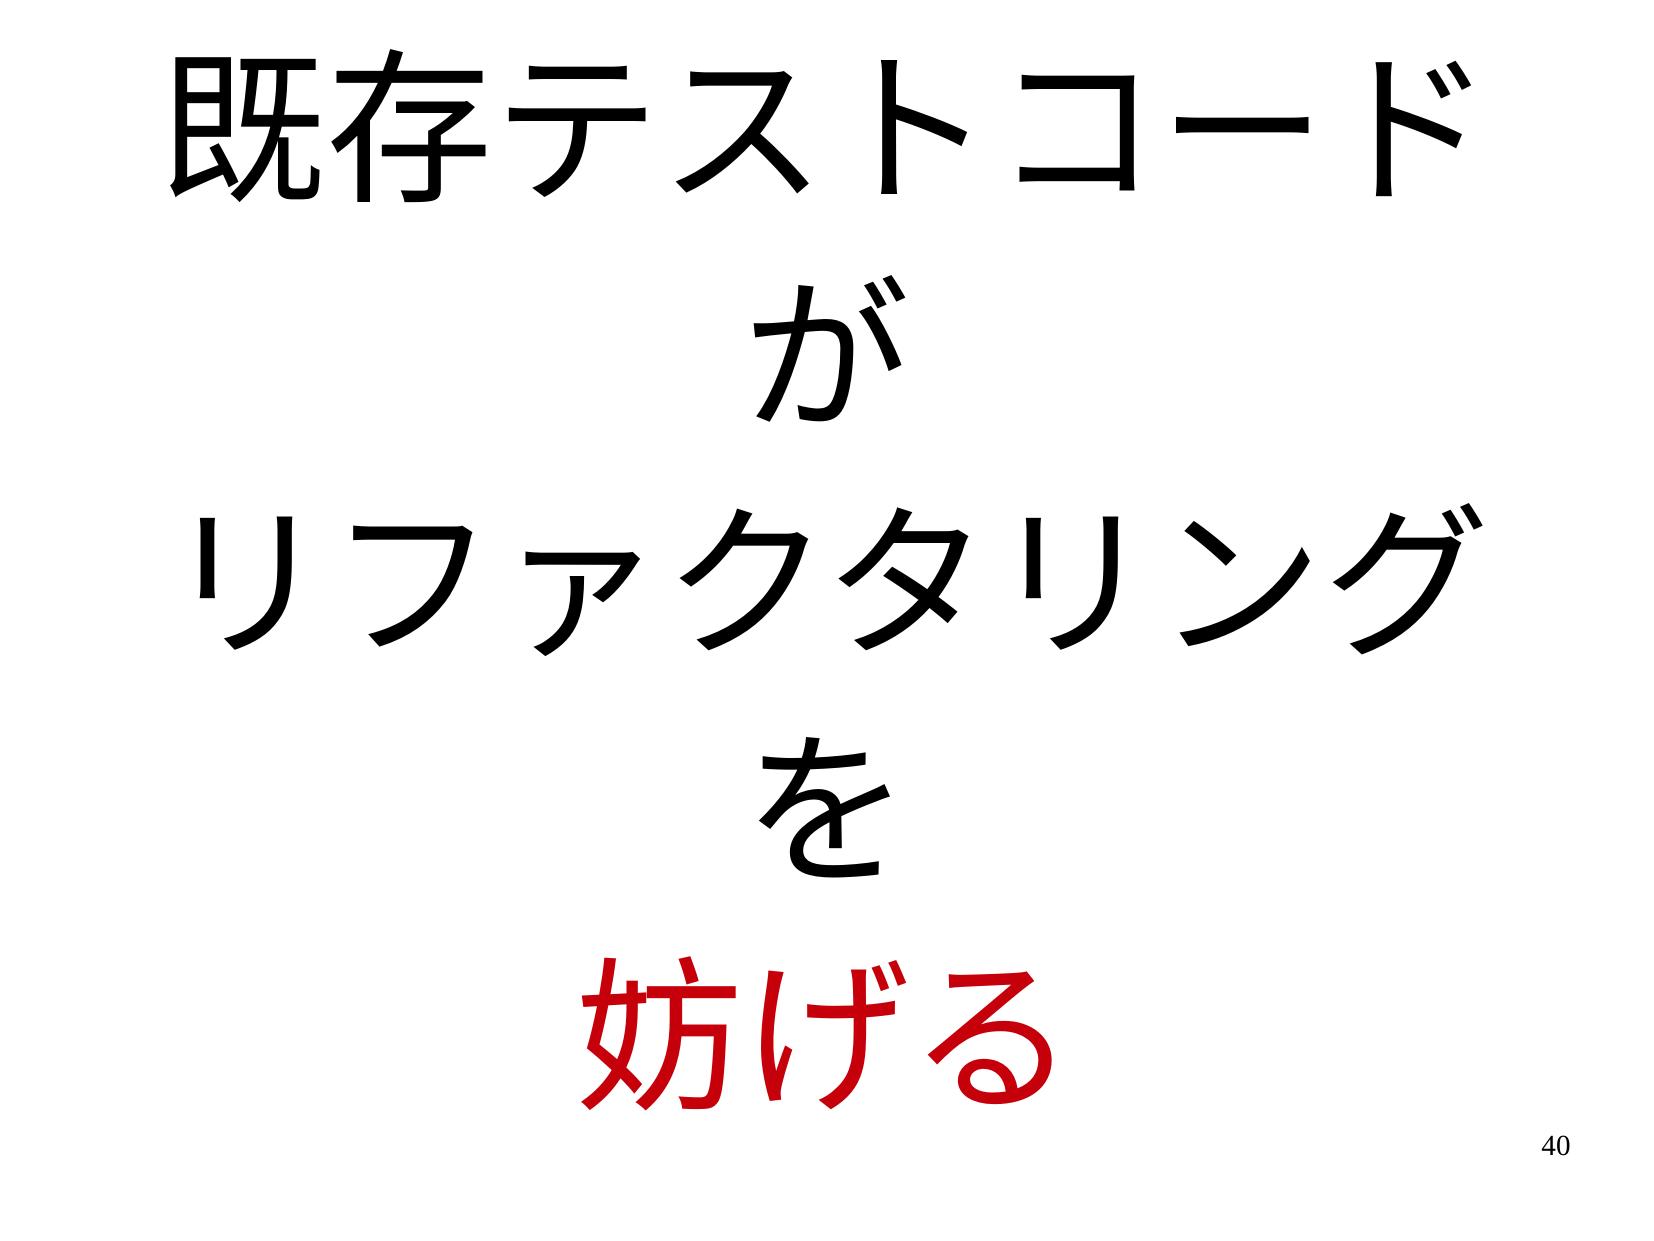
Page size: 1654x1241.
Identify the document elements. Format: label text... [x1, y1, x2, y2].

subtitle 既存テストコードが リファクタリングを 妨げる [82, 56, 1571, 1102]
